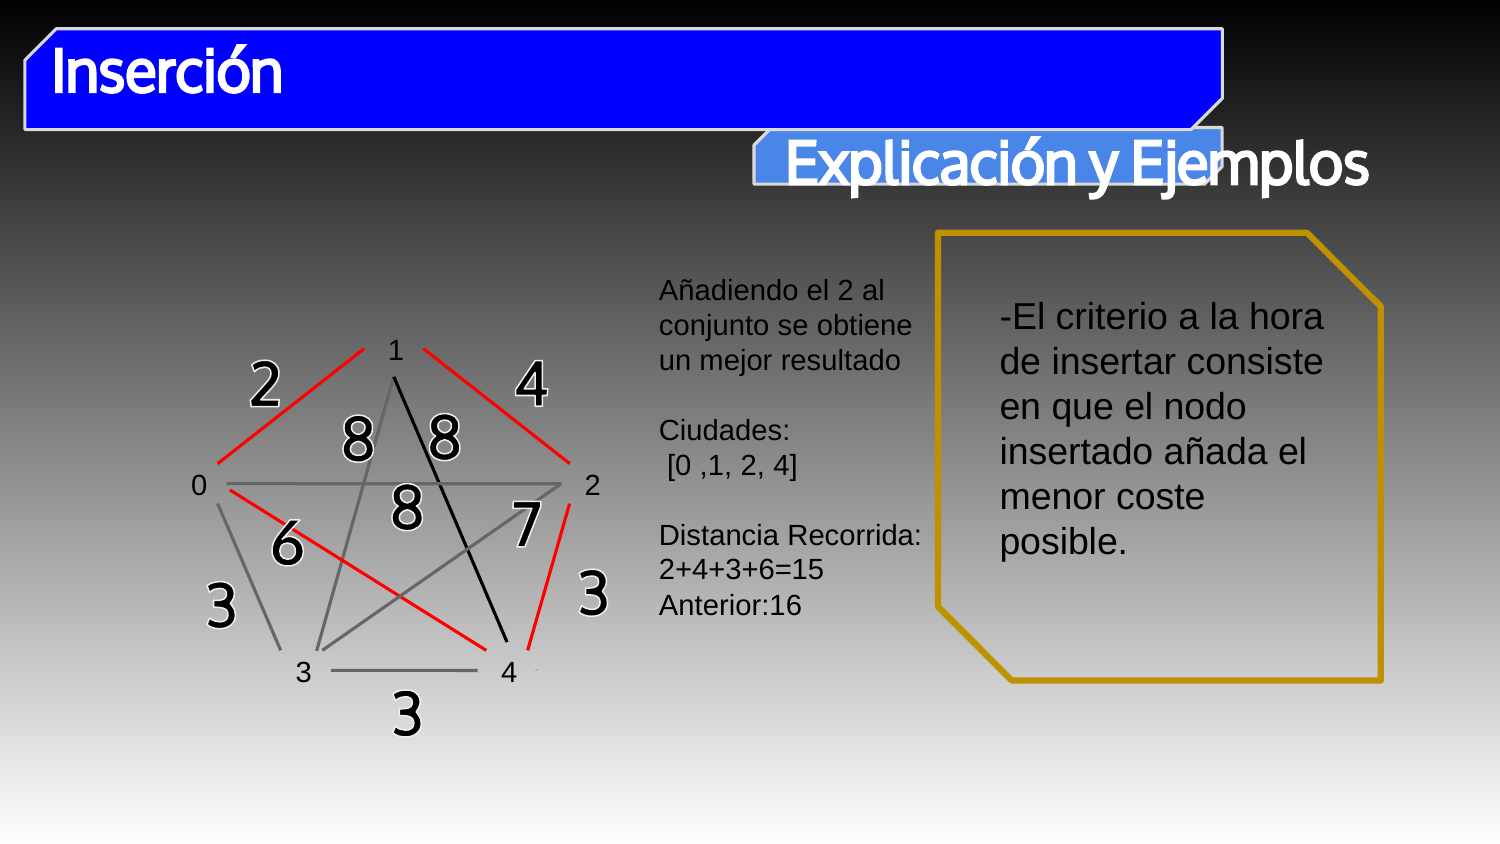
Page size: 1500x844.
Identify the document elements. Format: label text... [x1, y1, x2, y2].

text_box [342, 415, 374, 463]
text_box [391, 483, 423, 531]
text_box -El criterio a la hora de insertar consiste en que el nodo insertado añada el menor coste posible. [984, 277, 1343, 771]
text_box [1344, 150, 1369, 186]
text_box Añadiendo el 2 al conjunto se obtiene un mejor resultado Ciudades: [0 ,1, 2, 4] Distancia Recorrida: 2+4+3+6=15 Anterior:16 [643, 256, 992, 657]
text_box [24, 28, 1258, 200]
text_box [206, 581, 236, 629]
text_box [392, 689, 422, 738]
text_box [272, 519, 304, 566]
text_box [579, 569, 608, 617]
text_box [1310, 150, 1343, 186]
text_box [1296, 139, 1310, 186]
text_box [429, 413, 460, 461]
text_box [512, 501, 541, 547]
text_box [1261, 150, 1293, 199]
text_box [515, 360, 548, 407]
text_box [250, 360, 280, 407]
